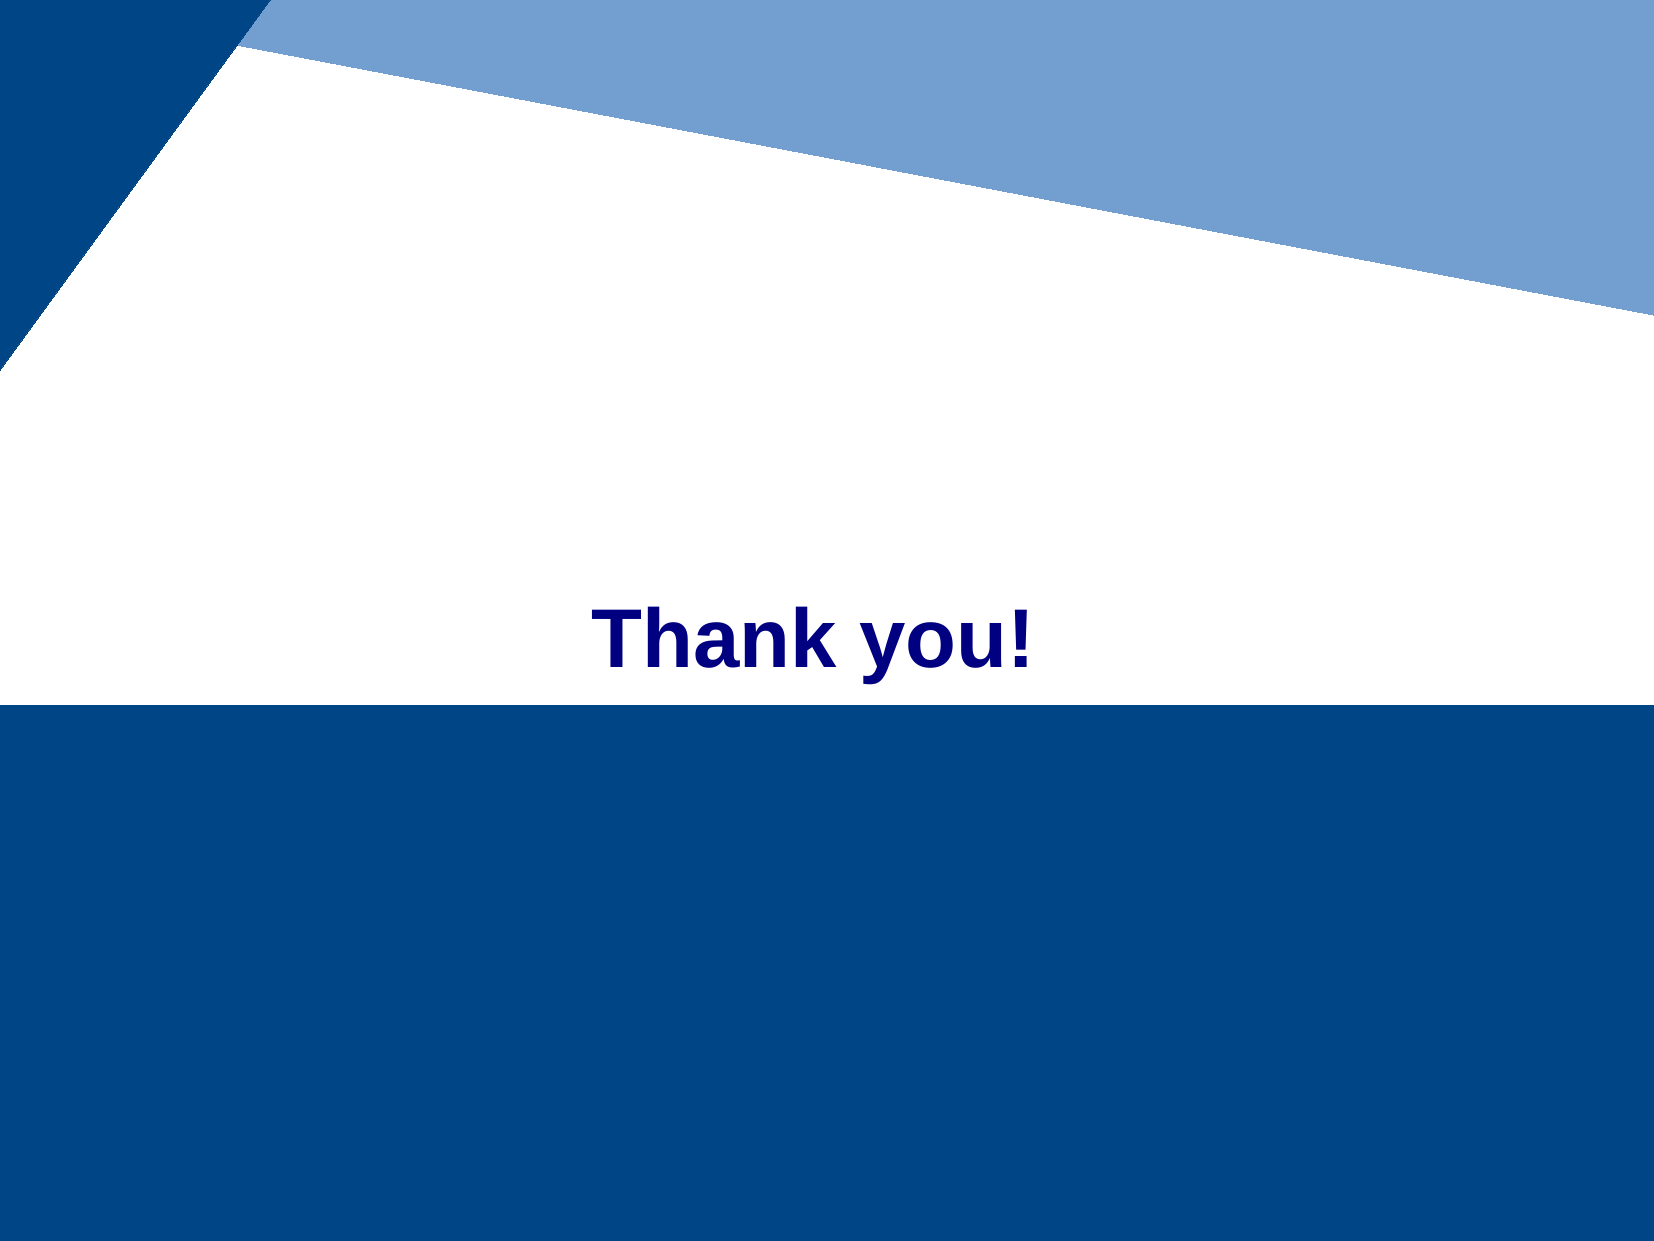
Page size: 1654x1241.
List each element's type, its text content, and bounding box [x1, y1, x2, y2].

text_box Thank you! [576, 585, 1051, 694]
text_box [0, 0, 1654, 371]
text_box [0, 705, 1654, 1241]
